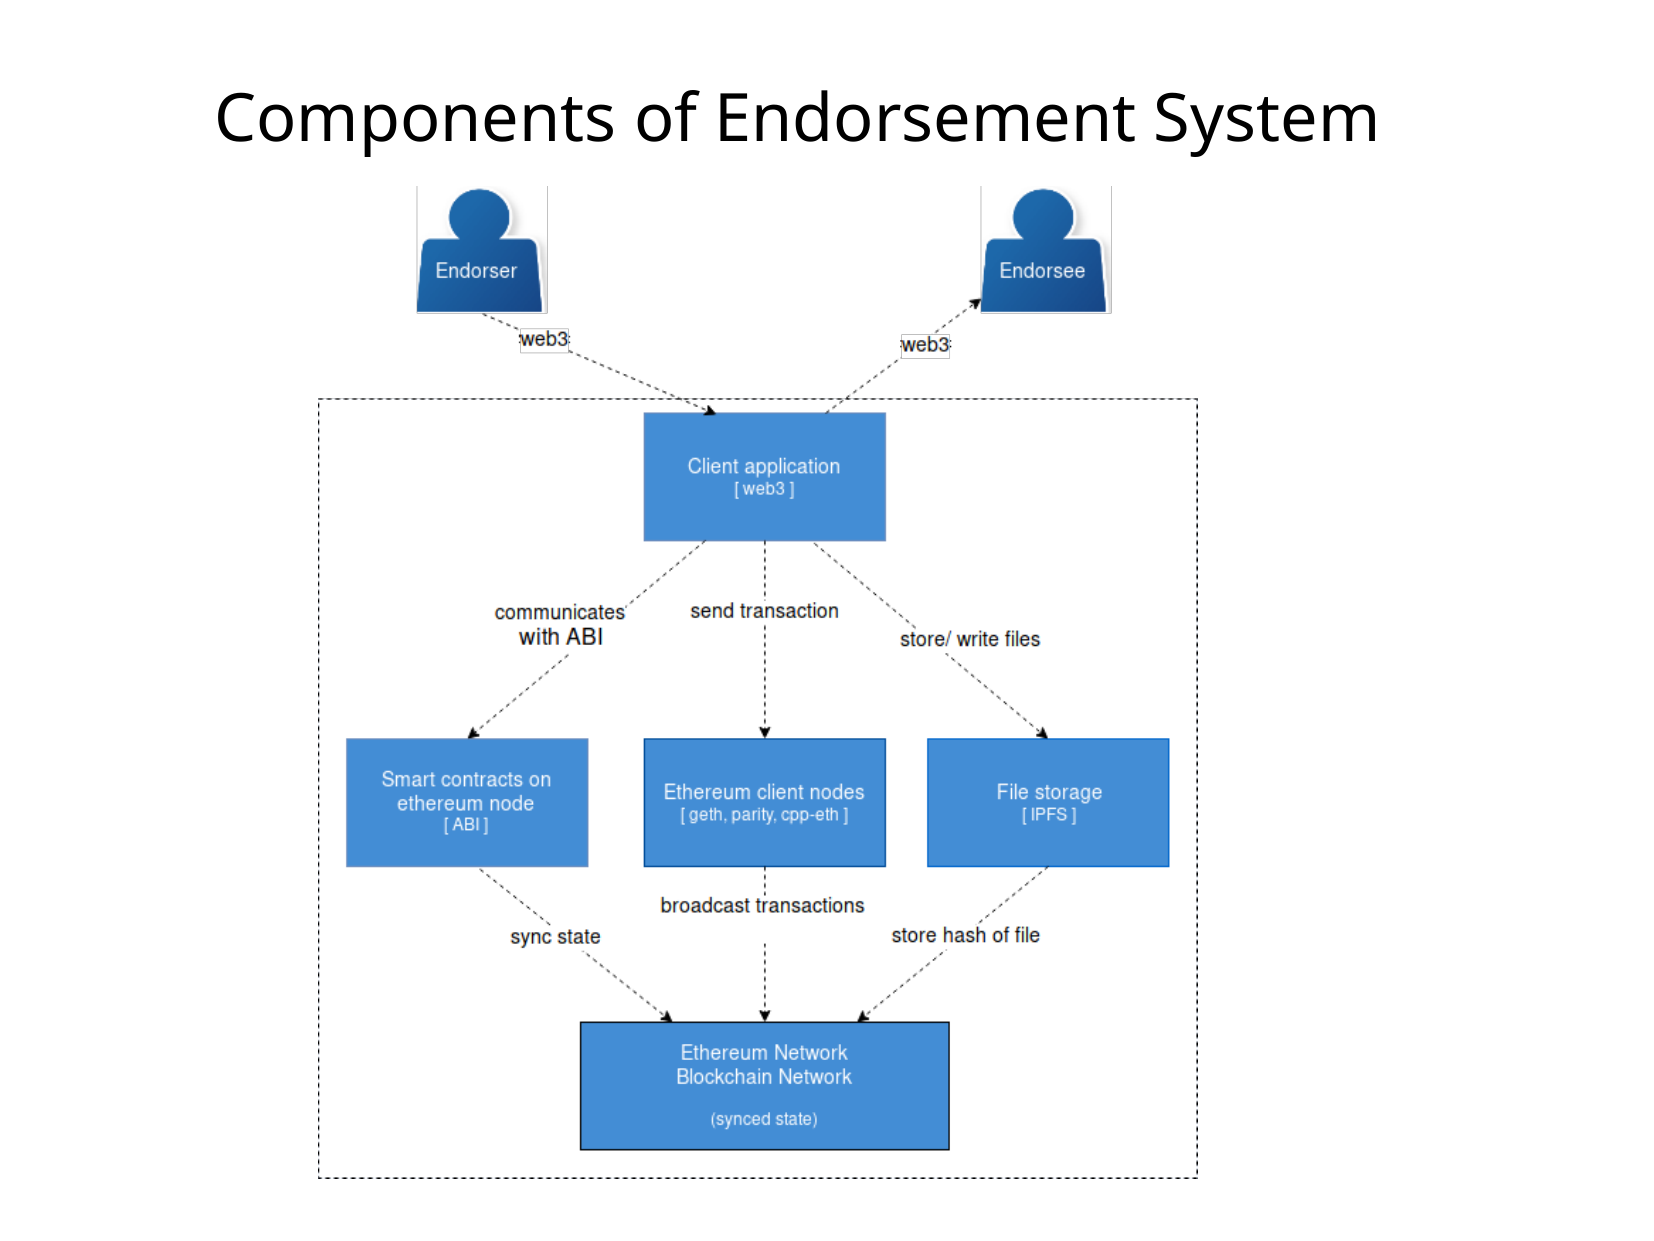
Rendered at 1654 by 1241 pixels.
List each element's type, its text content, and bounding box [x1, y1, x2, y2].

title Components of Endorsement System [67, 32, 1530, 200]
picture [318, 186, 1198, 1179]
